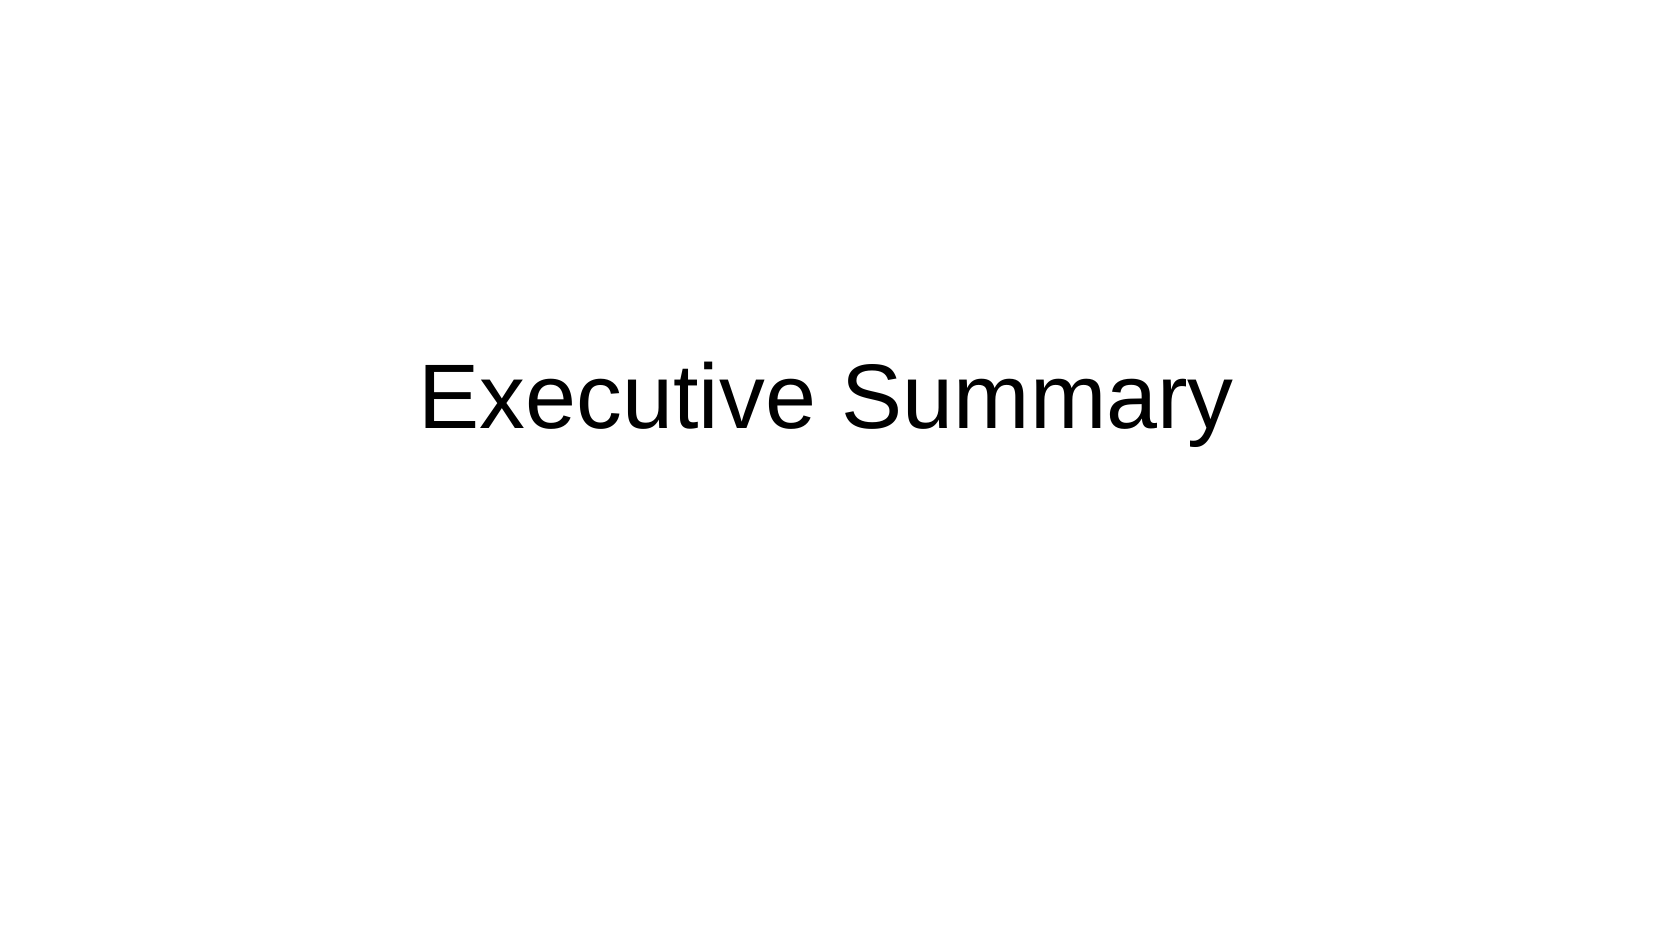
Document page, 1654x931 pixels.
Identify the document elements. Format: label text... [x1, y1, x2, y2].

subtitle Executive Summary [82, 37, 1571, 757]
